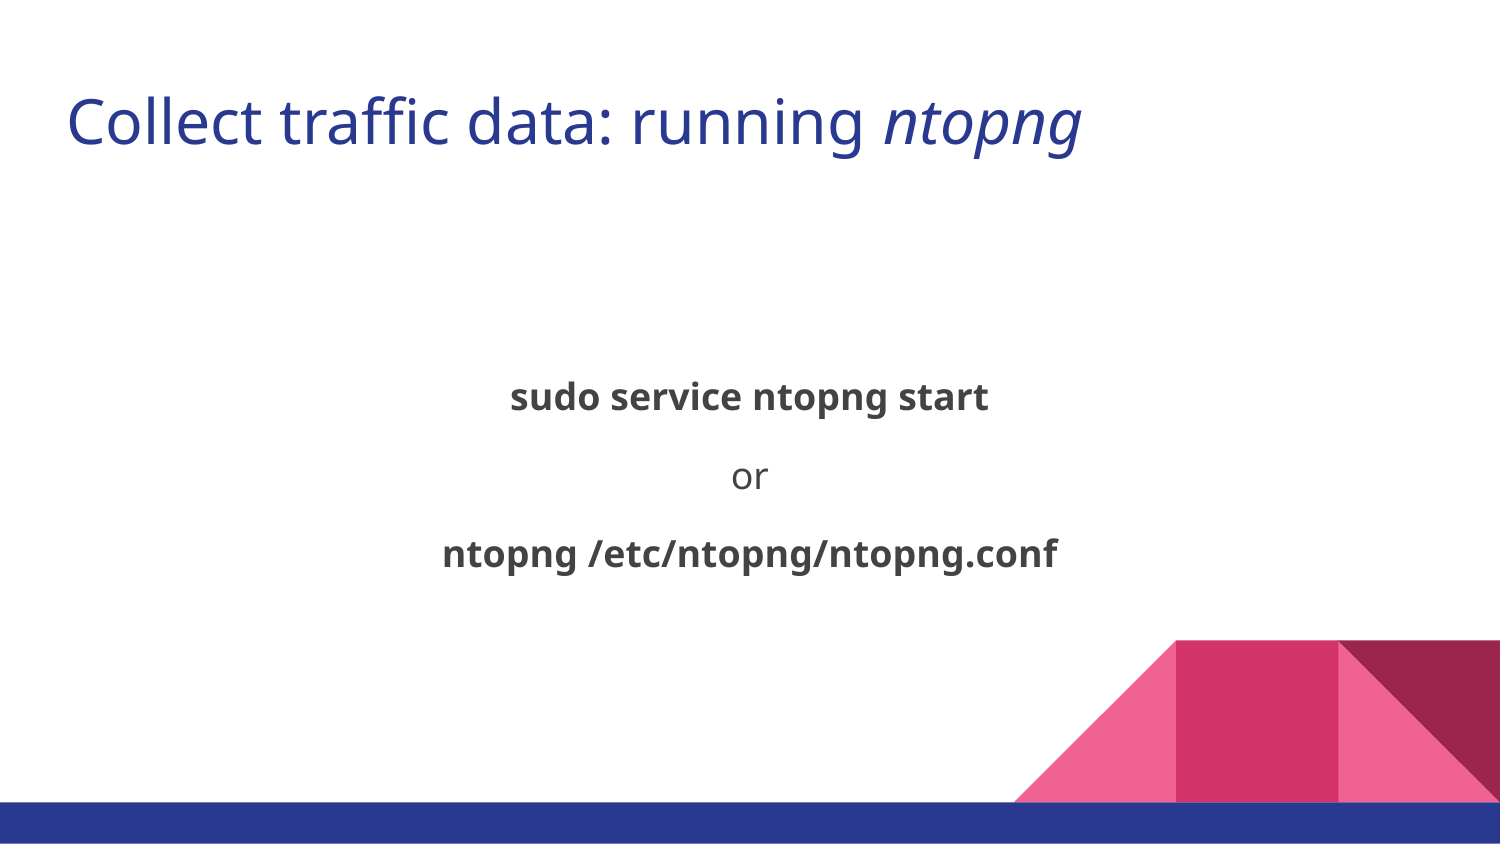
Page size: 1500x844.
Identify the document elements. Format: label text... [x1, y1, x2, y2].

title Collect traffic data: running ntopng [51, 67, 1449, 167]
list sudo service ntopng start or ntopng /etc/ntopng/ntopng.conf [51, 201, 1449, 750]
